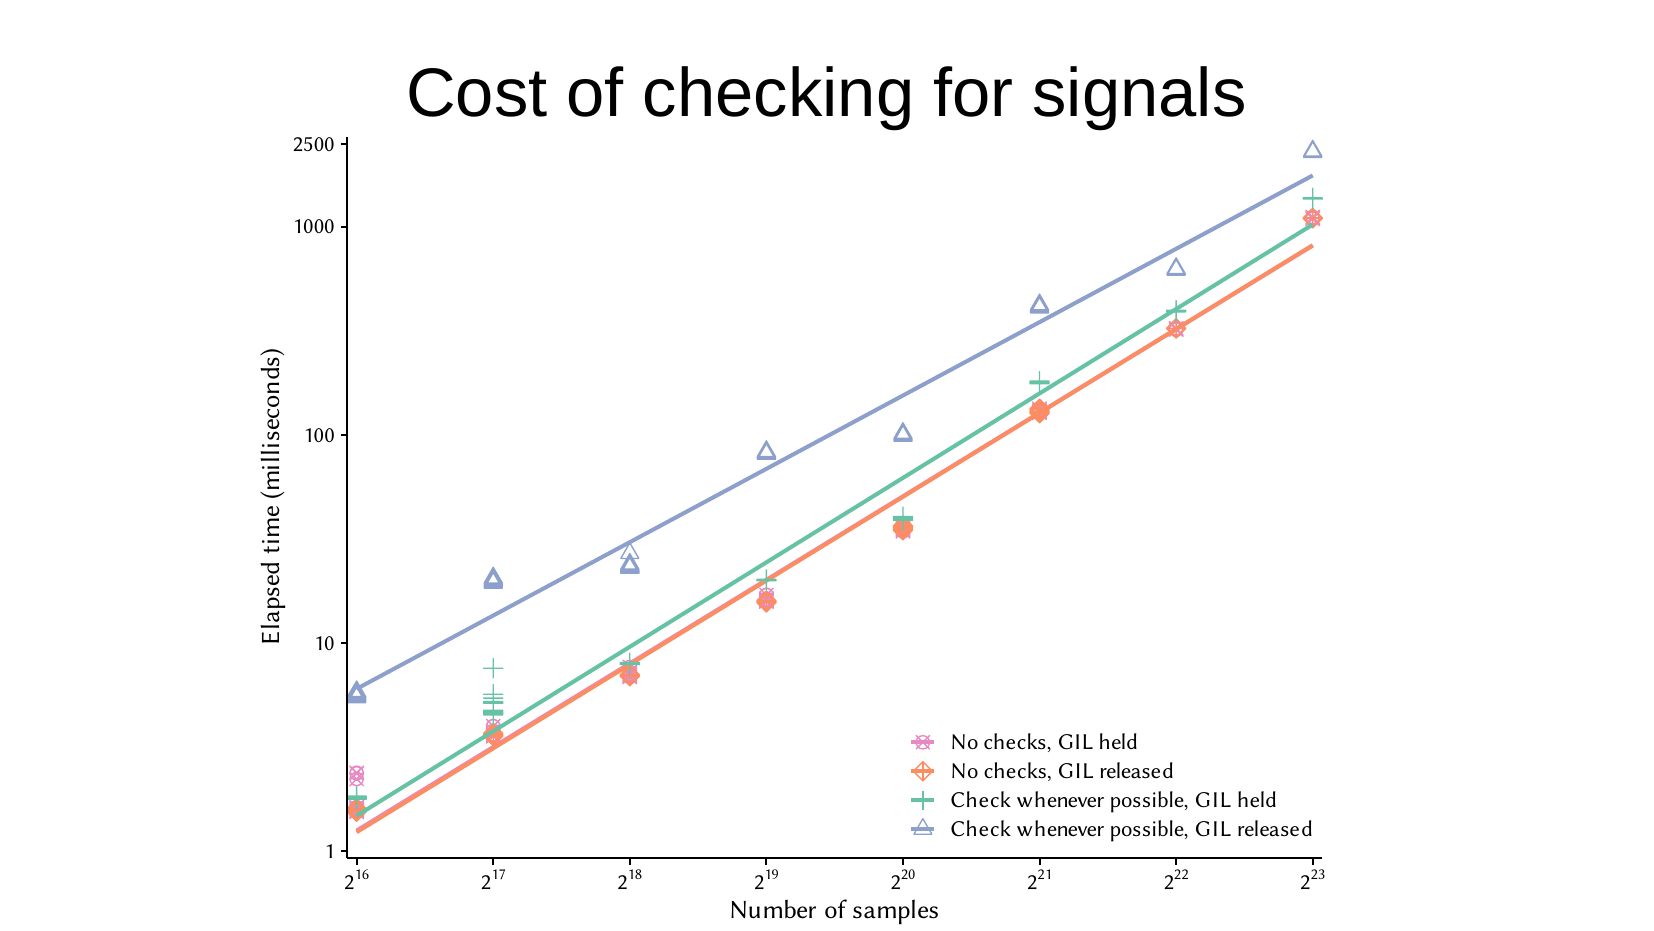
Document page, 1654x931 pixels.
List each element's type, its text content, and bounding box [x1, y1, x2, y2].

title Cost of checking for signals [82, 35, 1571, 151]
picture [248, 122, 1337, 931]
